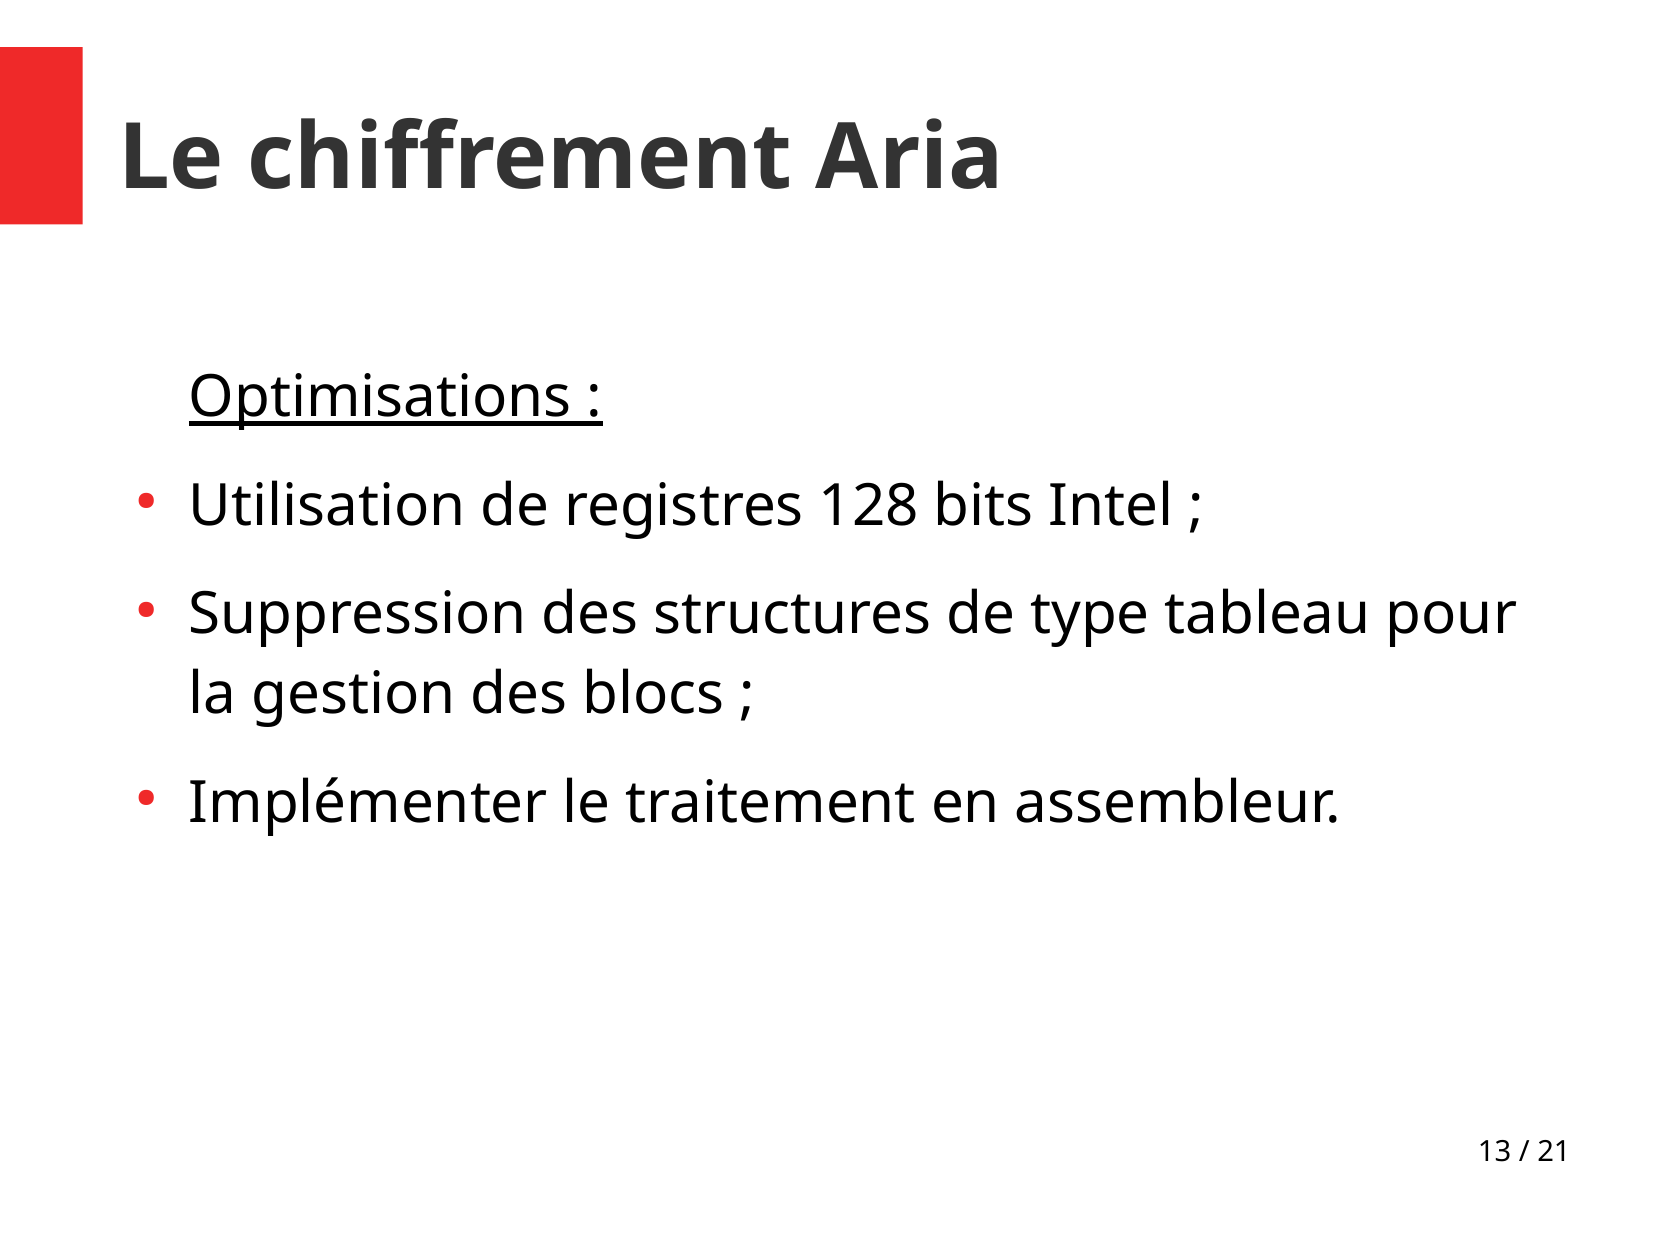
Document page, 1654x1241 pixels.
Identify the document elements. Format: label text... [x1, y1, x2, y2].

title Le chiffrement Aria [118, 45, 1571, 260]
list Optimisations : Utilisation de registres 128 bits Intel ; Suppression des structures de type tableau pour la gestion des blocs ; Implémenter le traitement en assembleur. [118, 354, 1536, 1074]
